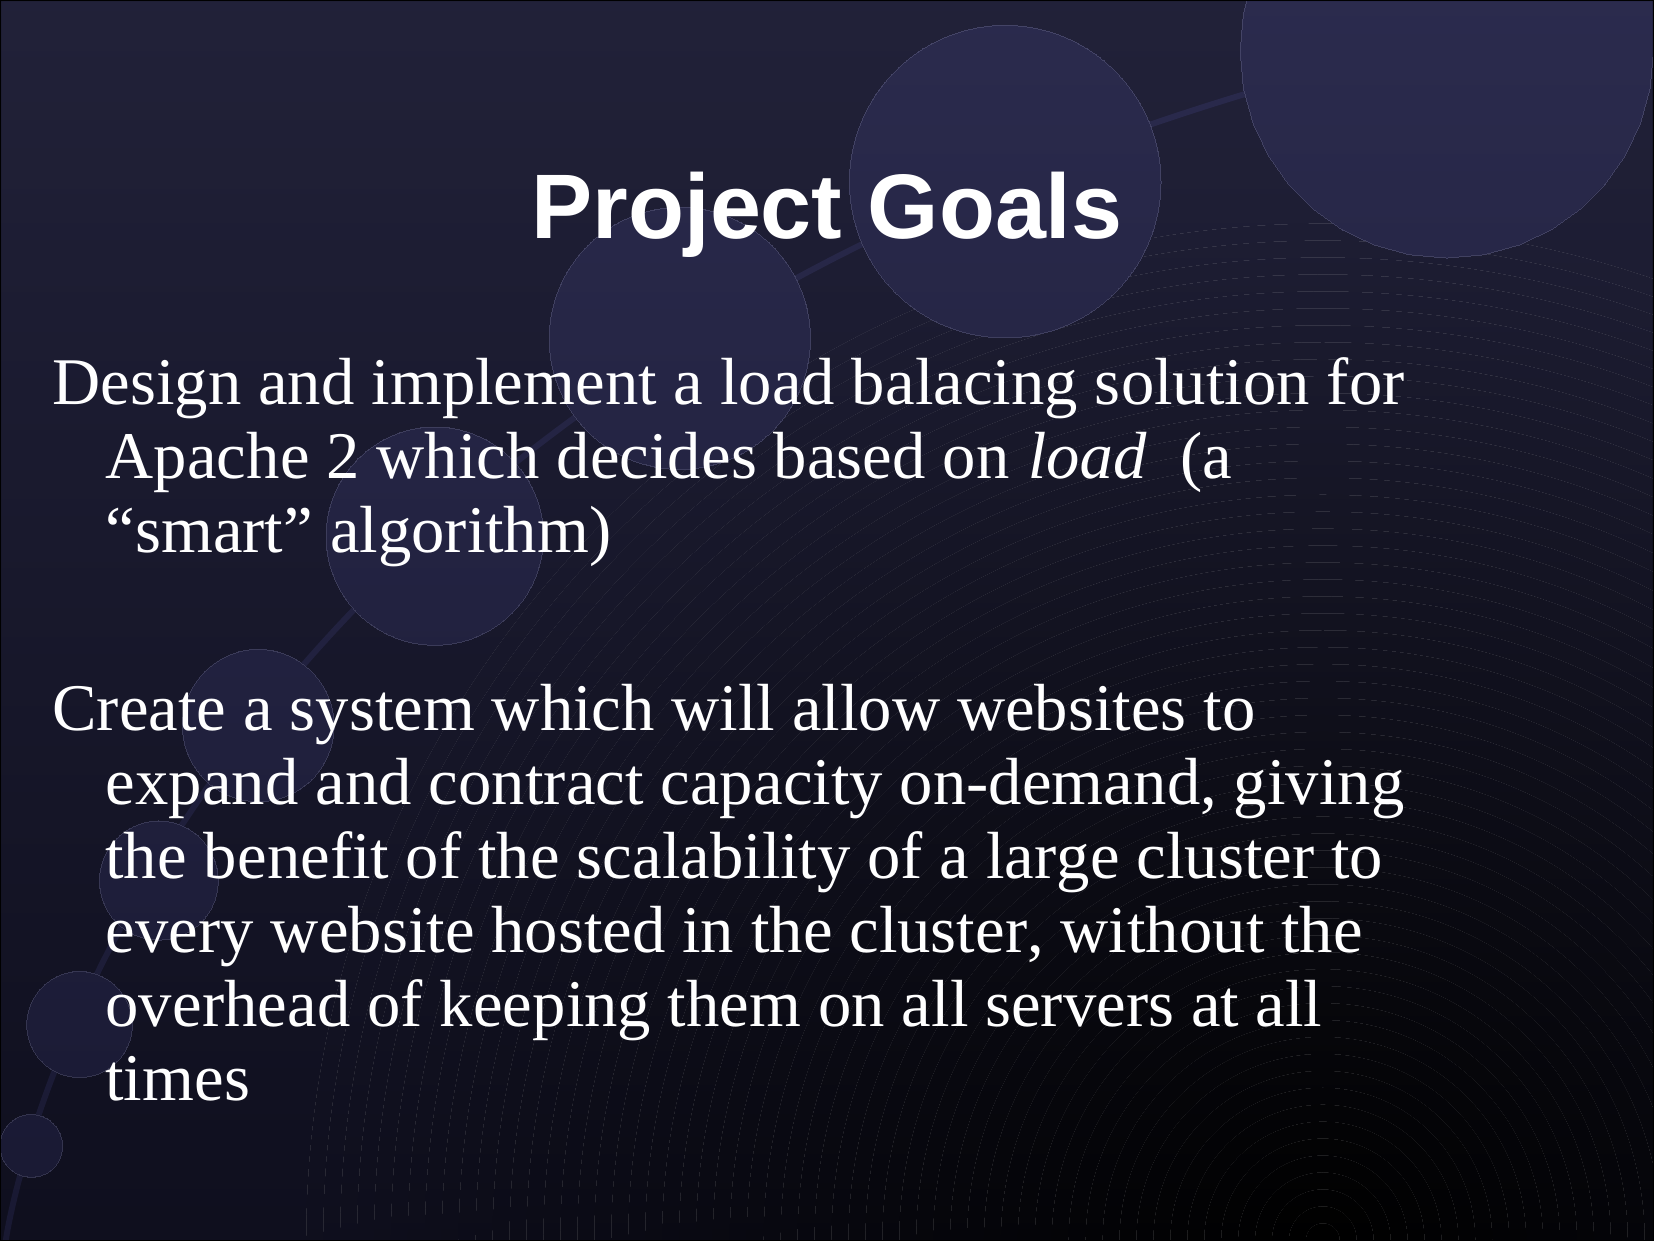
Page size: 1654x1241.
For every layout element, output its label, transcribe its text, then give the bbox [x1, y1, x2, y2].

list Design and implement a load balacing solution for Apache 2 which decides based on load (a “smart” algorithm) Create a system which will allow websites to expand and contract capacity on-demand, giving the benefit of the scalability of a large cluster to every website hosted in the cluster, without the overhead of keeping them on all servers at all times [34, 345, 1447, 1127]
title Project Goals [121, 102, 1534, 311]
